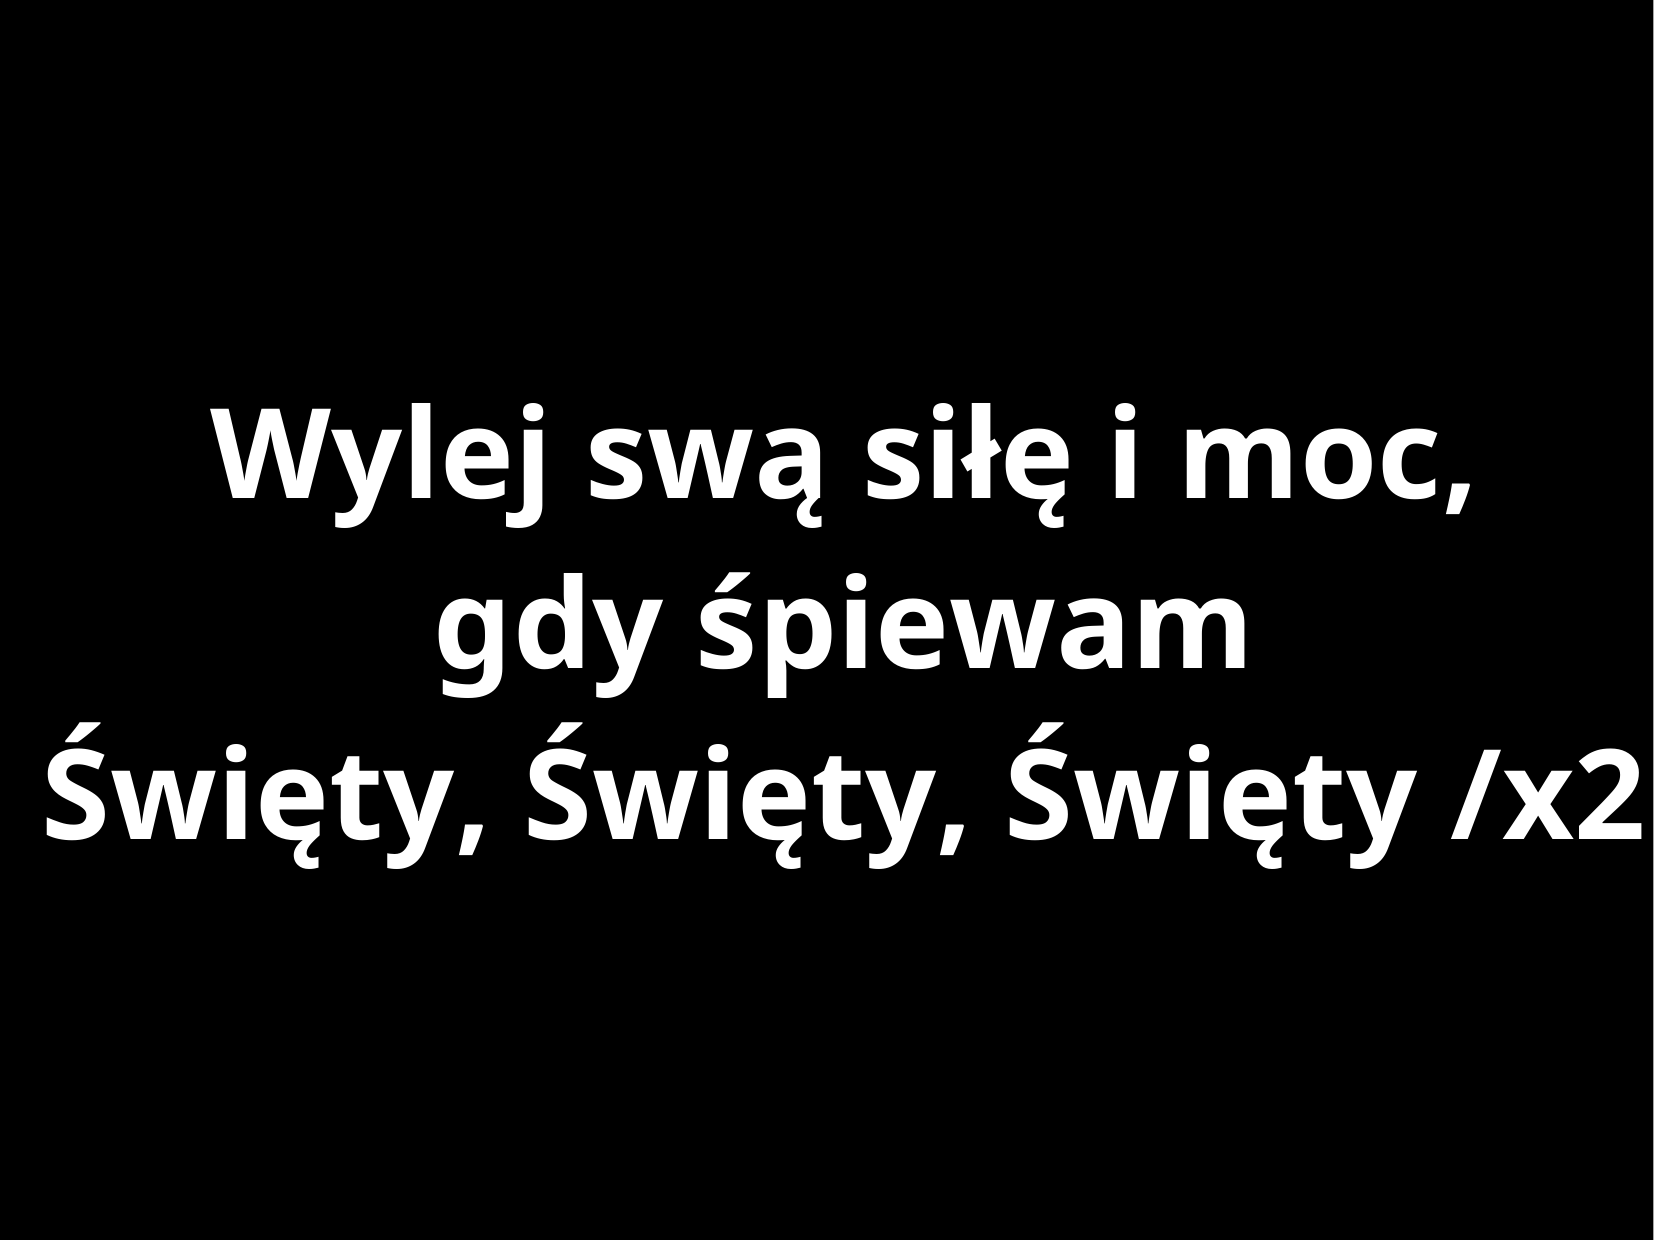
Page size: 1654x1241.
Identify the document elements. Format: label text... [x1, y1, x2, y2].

subtitle Wylej swą siłę i moc, gdy śpiewam Święty, Święty, Święty /x2 [0, 0, 1654, 1241]
